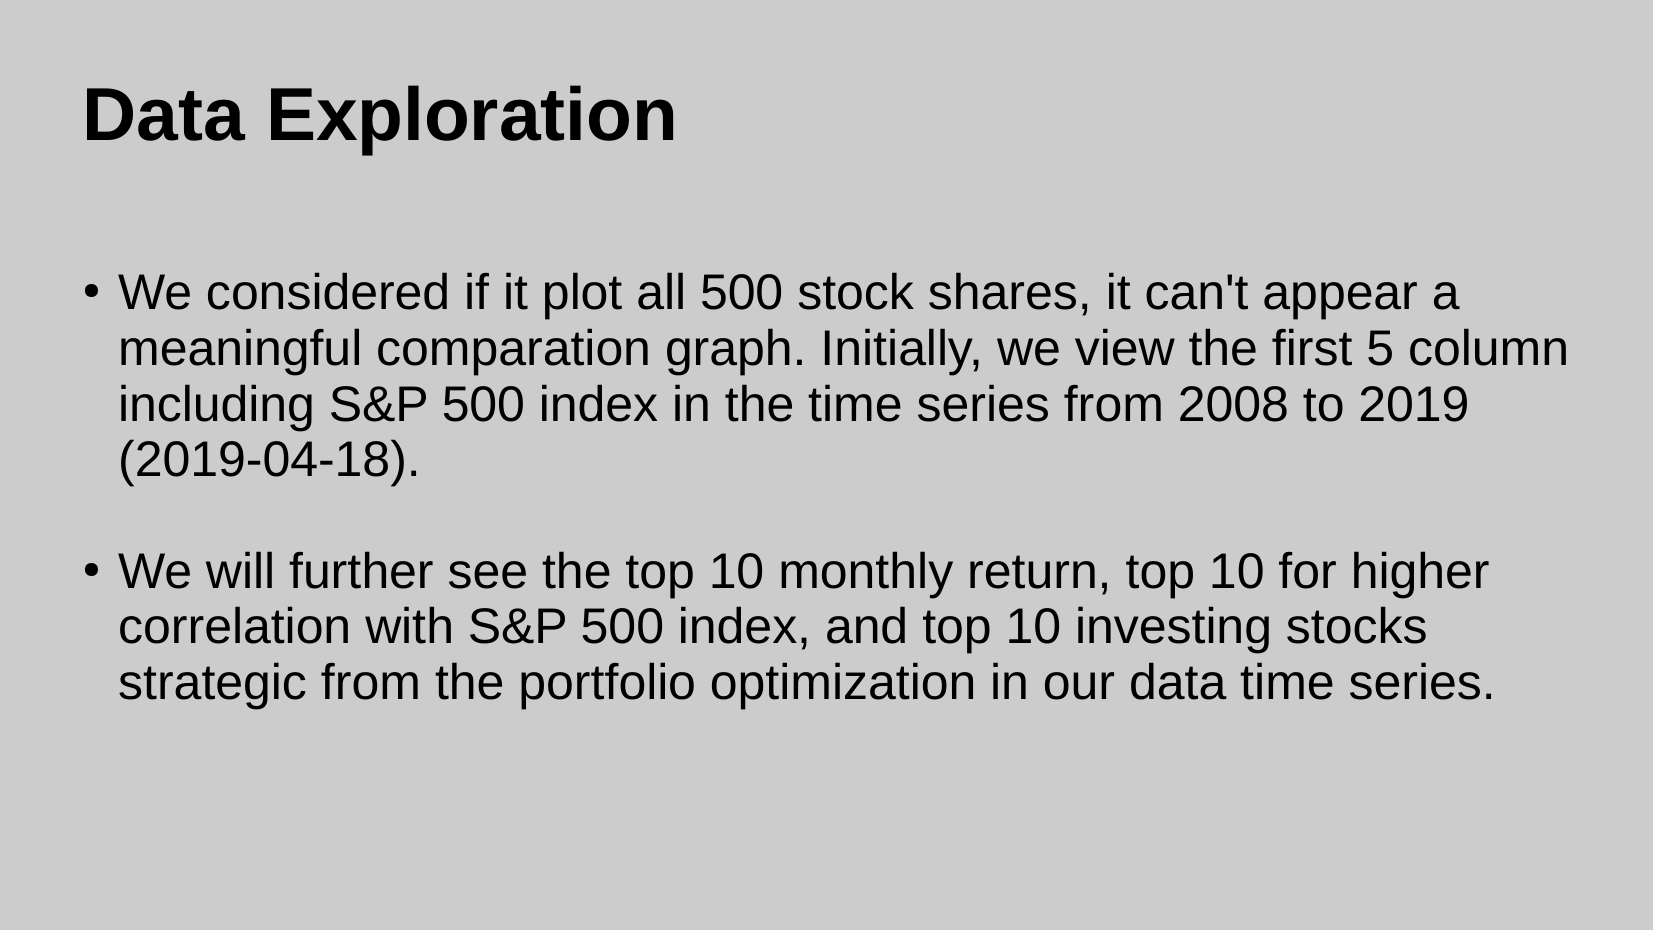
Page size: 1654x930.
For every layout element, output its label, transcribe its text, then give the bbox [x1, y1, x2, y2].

subtitle We considered if it plot all 500 stock shares, it can't appear a meaningful comparation graph. Initially, we view the first 5 column including S&P 500 index in the time series from 2008 to 2019 (2019-04-18). We will further see the top 10 monthly return, top 10 for higher correlation with S&P 500 index, and top 10 investing stocks strategic from the portfolio optimization in our data time series. [82, 217, 1571, 757]
title Data Exploration [82, 37, 1571, 193]
